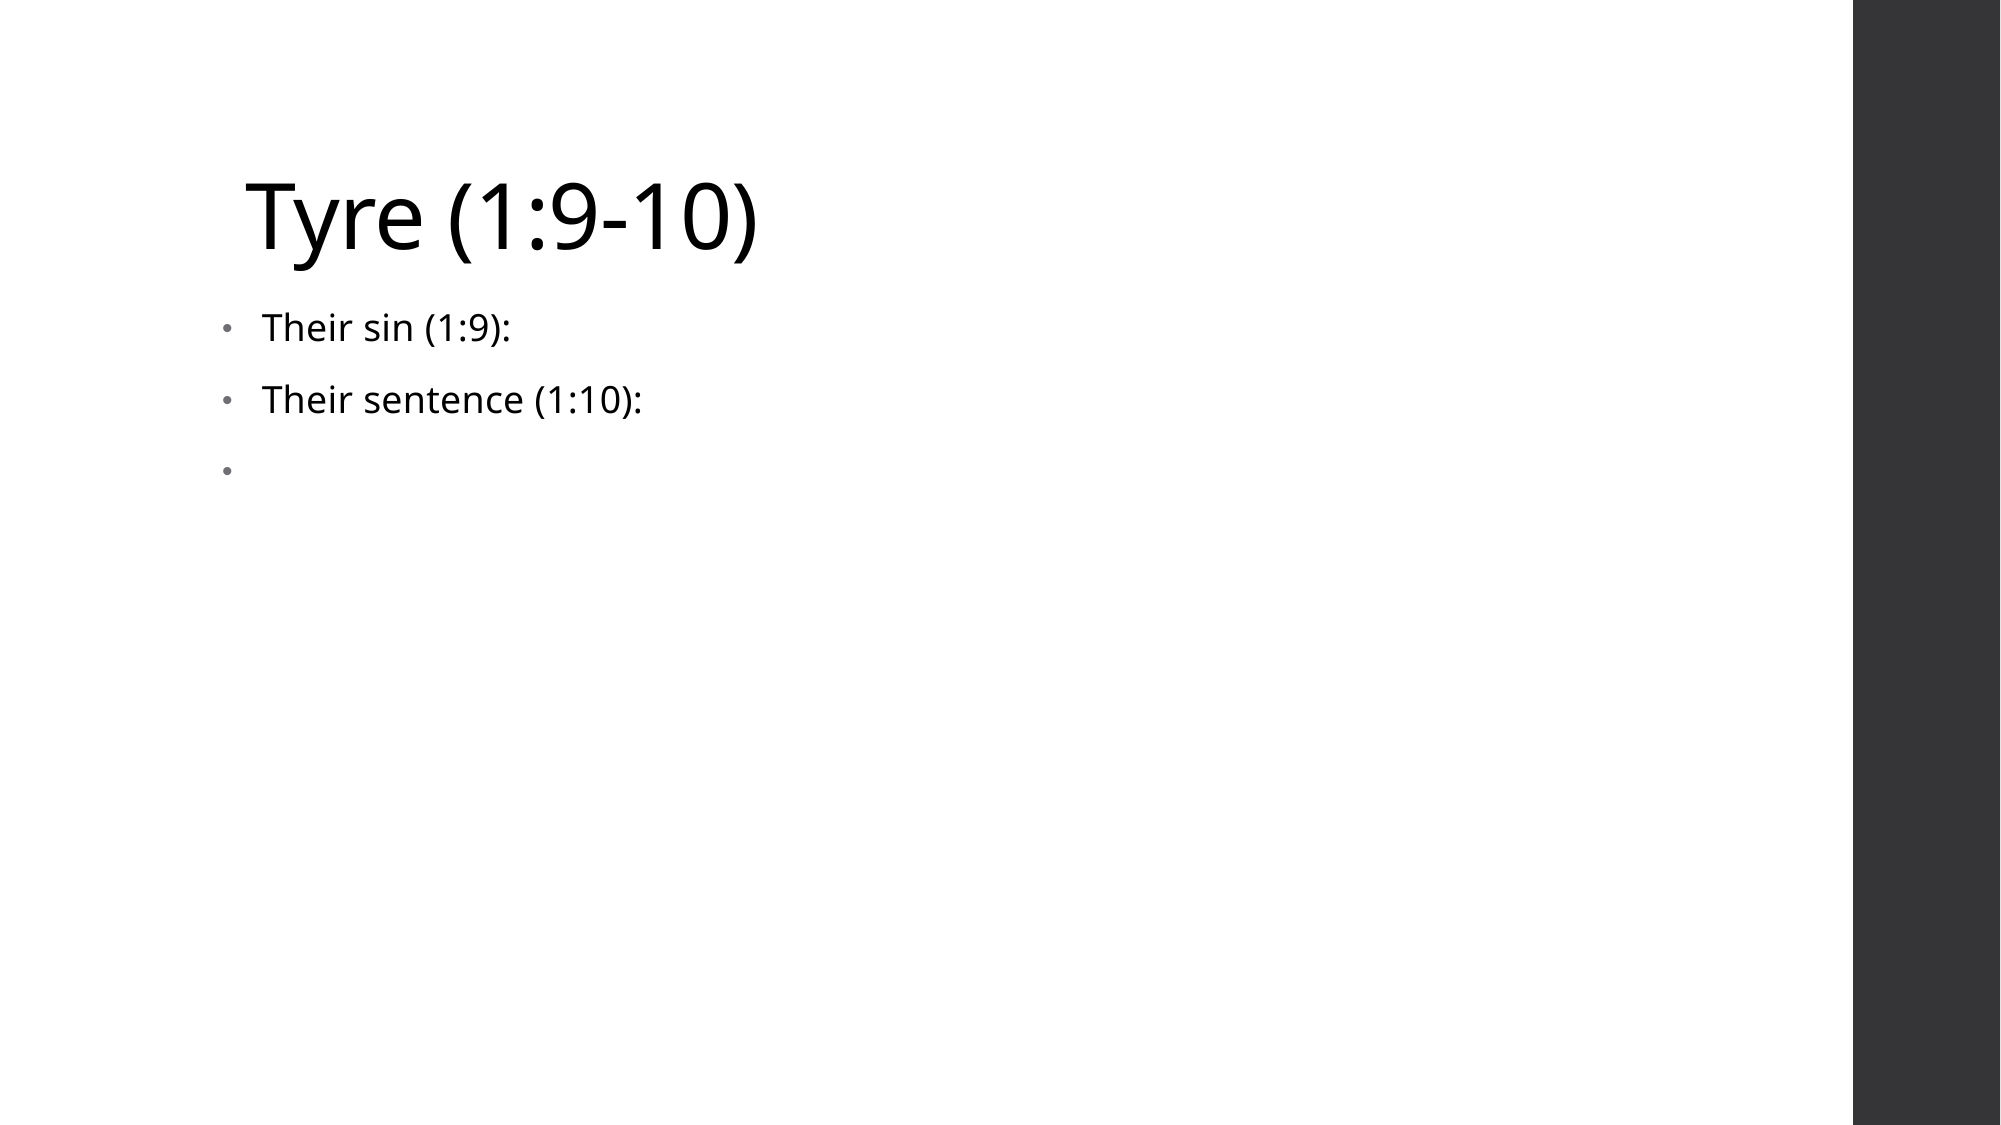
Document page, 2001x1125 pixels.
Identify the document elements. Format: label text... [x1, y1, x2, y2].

list Their sin (1:9): Their sentence (1:10): [206, 299, 1617, 1014]
title Tyre (1:9-10) [206, 60, 1797, 278]
